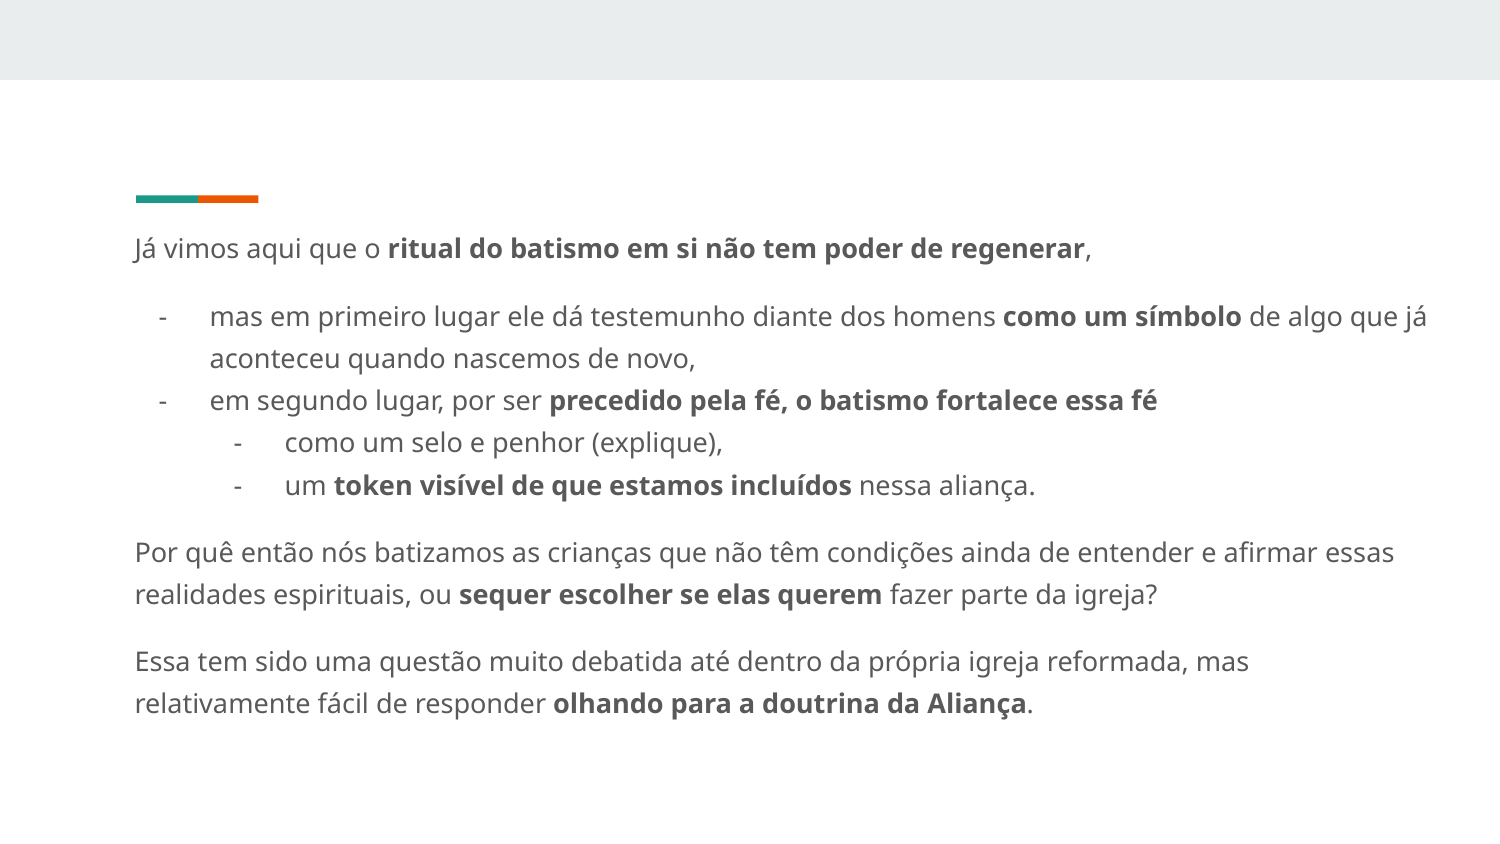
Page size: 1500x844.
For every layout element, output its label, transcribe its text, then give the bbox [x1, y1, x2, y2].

list Já vimos aqui que o ritual do batismo em si não tem poder de regenerar, mas em primeiro lugar ele dá testemunho diante dos homens como um símbolo de algo que já aconteceu quando nascemos de novo, em segundo lugar, por ser precedido pela fé, o batismo fortalece essa fé como um selo e penhor (explique), um token visível de que estamos incluídos nessa aliança. Por quê então nós batizamos as crianças que não têm condições ainda de entender e afirmar essas realidades espirituais, ou sequer escolher se elas querem fazer parte da igreja? Essa tem sido uma questão muito debatida até dentro da própria igreja reformada, mas relativamente fácil de responder olhando para a doutrina da Aliança. [119, 209, 1446, 797]
